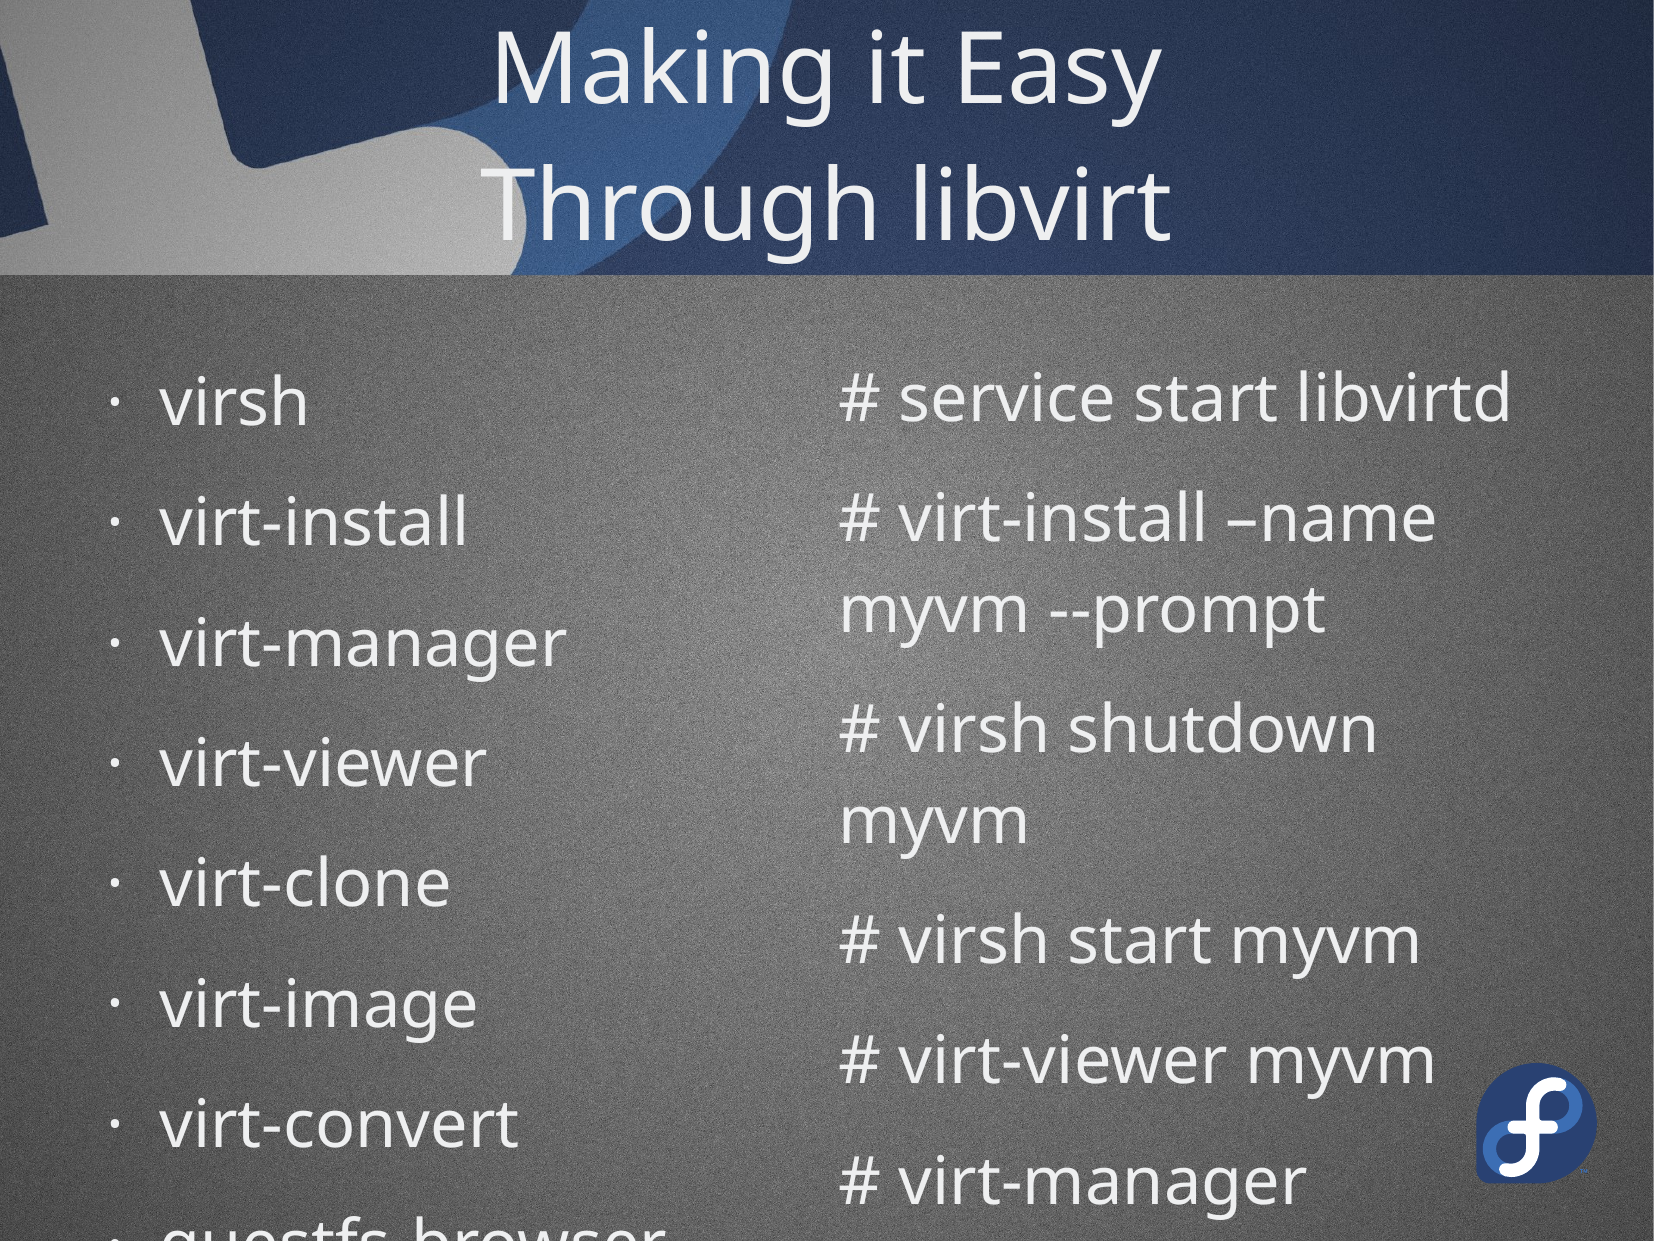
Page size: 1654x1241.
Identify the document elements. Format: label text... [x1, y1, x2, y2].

picture [613, 1235, 629, 1241]
picture [170, 1236, 187, 1241]
title Making it Easy Through libvirt [88, 16, 1565, 250]
picture [489, 1236, 507, 1241]
picture [424, 1236, 441, 1241]
list virsh virt-install virt-manager virt-viewer virt-clone virt-image virt-convert guestfs-browser [88, 354, 827, 1184]
list # service start libvirtd # virt-install –name myvm --prompt # virsh shutdown myvm # virsh start myvm # virt-viewer myvm # virt-manager # gnome-boxes [767, 350, 1565, 1150]
picture [0, 0, 1654, 1241]
picture [252, 1235, 268, 1241]
